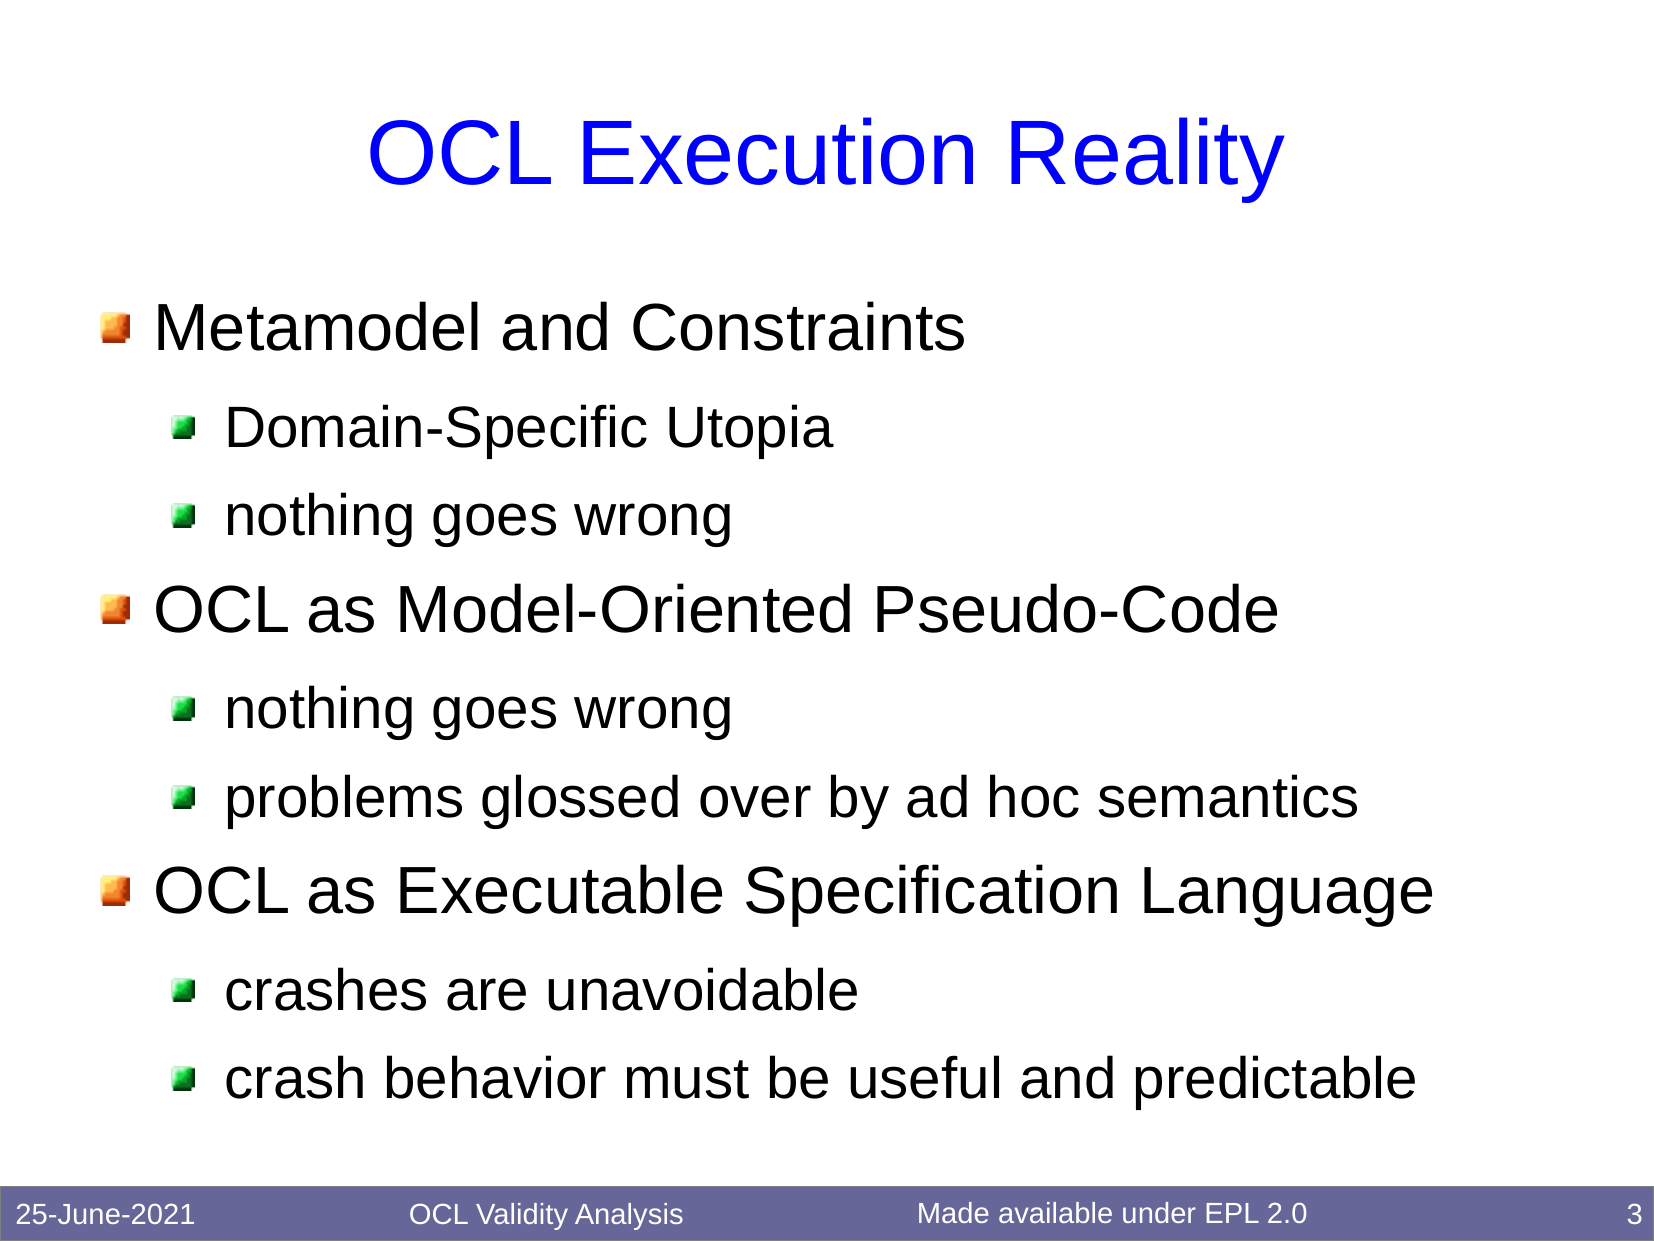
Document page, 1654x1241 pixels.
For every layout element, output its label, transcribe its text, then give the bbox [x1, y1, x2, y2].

list Metamodel and Constraints Domain-Specific Utopia nothing goes wrong OCL as Model-Oriented Pseudo-Code nothing goes wrong problems glossed over by ad hoc semantics OCL as Executable Specification Language crashes are unavoidable crash behavior must be useful and predictable [82, 290, 1571, 1112]
title OCL Execution Reality [82, 49, 1571, 257]
